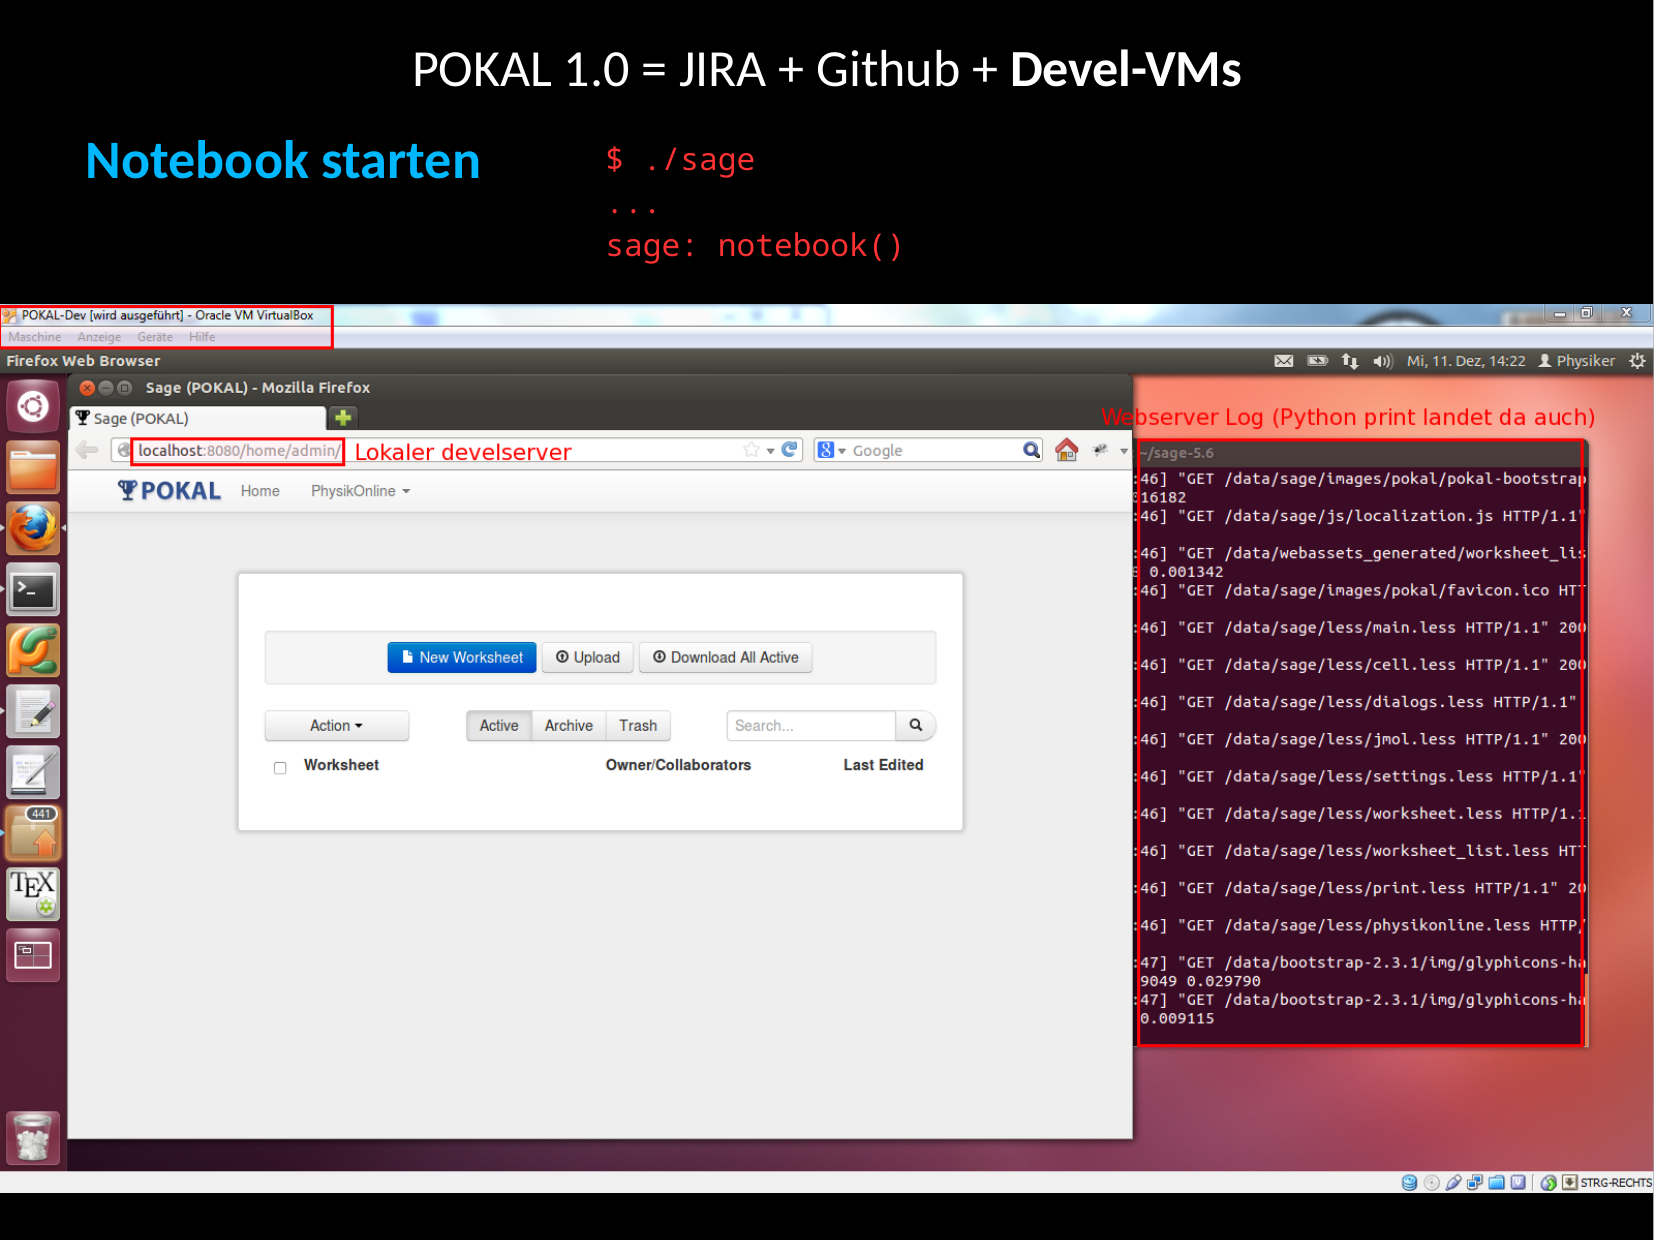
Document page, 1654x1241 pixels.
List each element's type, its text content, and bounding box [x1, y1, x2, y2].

text_box $ ./sage ... sage: notebook() [590, 129, 1300, 293]
text_box Notebook starten [70, 129, 497, 212]
picture [0, 304, 1654, 1193]
text_box POKAL 1.0 = JIRA + Github + Devel-VMs [397, 39, 1260, 119]
